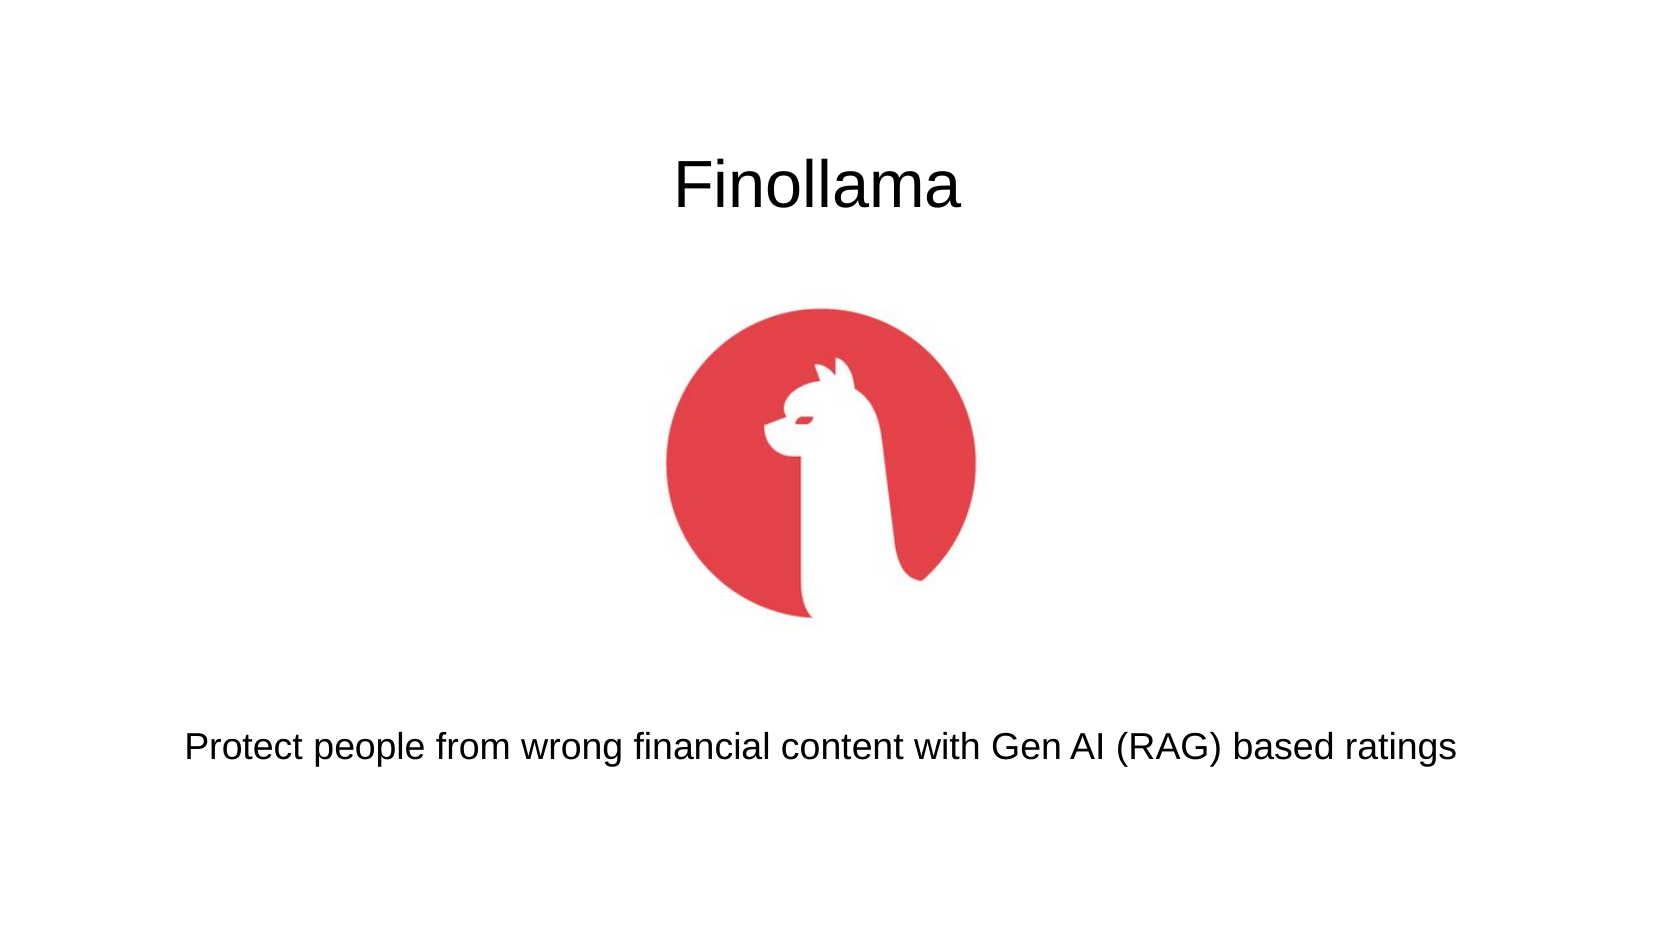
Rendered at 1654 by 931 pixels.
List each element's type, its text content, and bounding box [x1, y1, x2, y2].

picture [525, 251, 1084, 668]
subtitle Protect people from wrong financial content with Gen AI (RAG) based ratings [112, 667, 1530, 826]
title Finollama [82, 107, 1571, 263]
